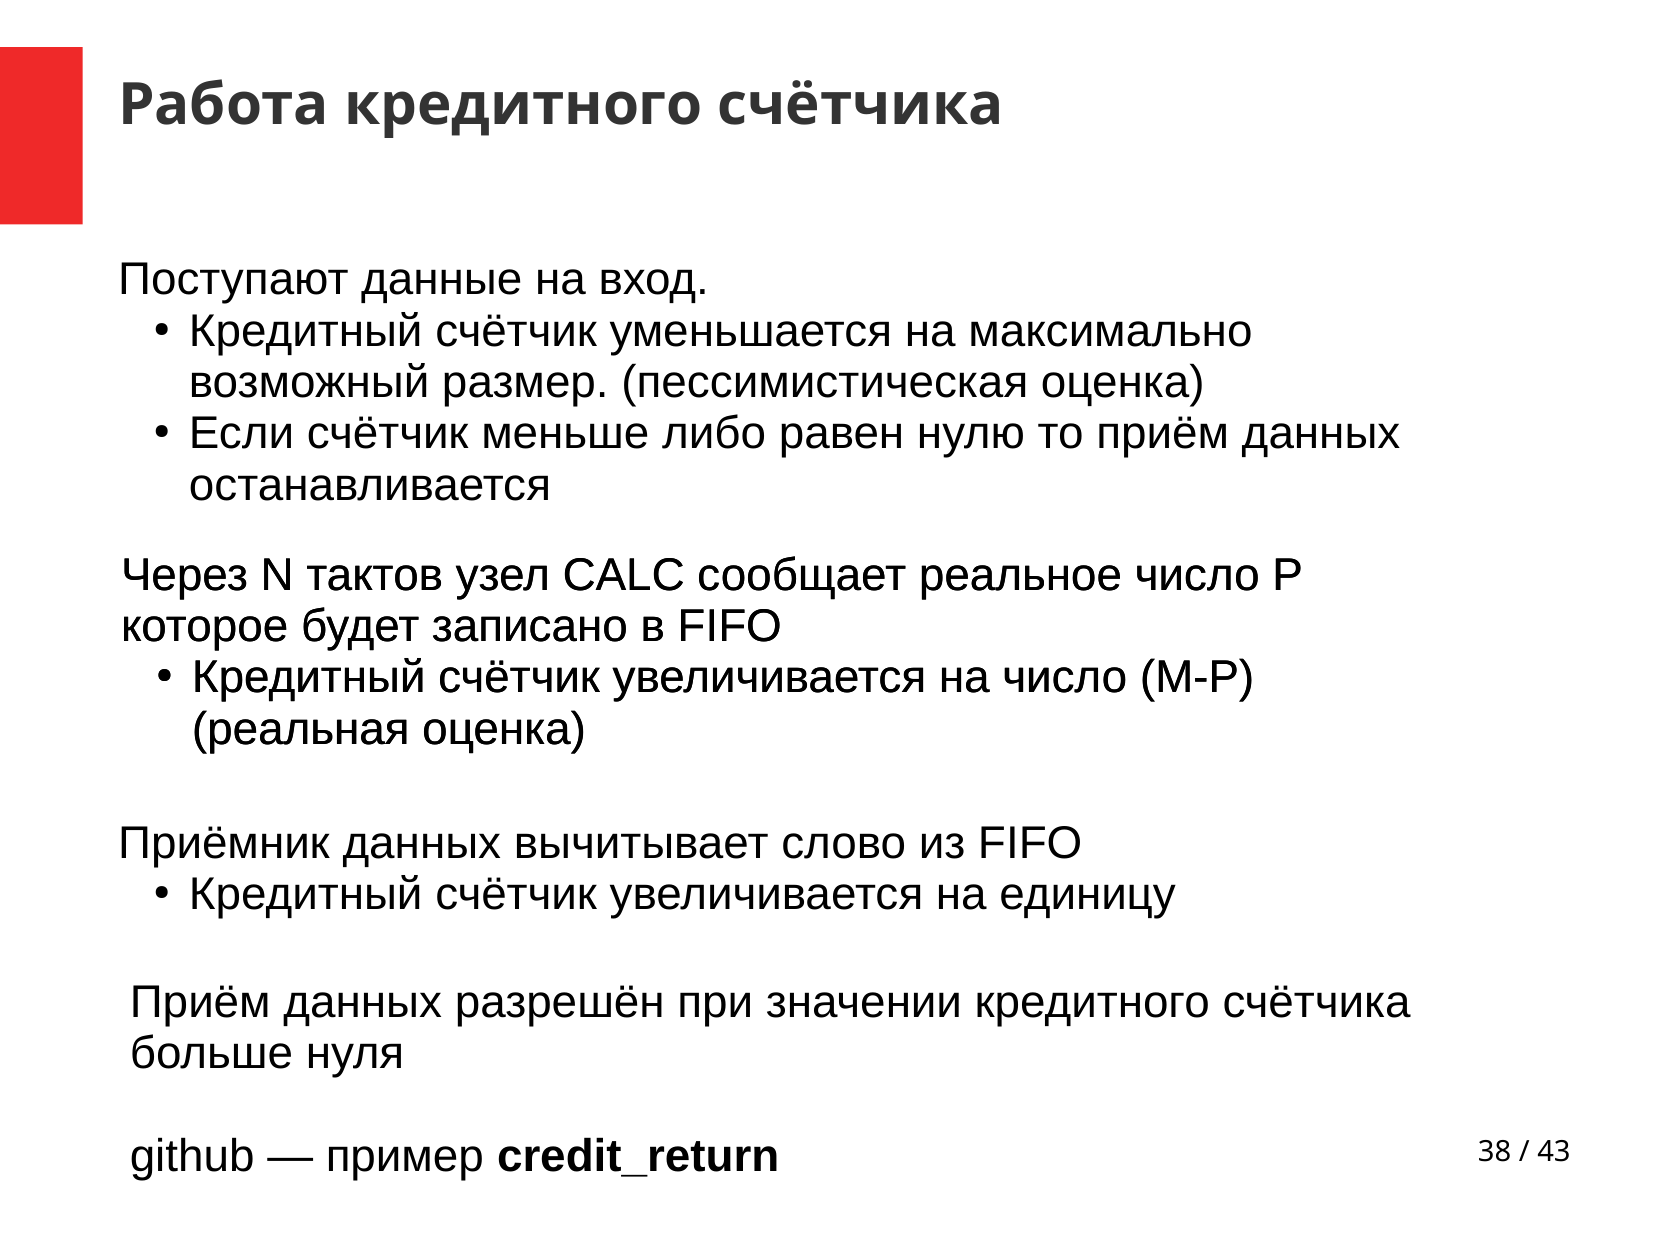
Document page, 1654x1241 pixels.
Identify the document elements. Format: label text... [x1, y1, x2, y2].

text_box Поступают данные на вход. Кредитный счётчик уменьшается на максимально возможный размер. (пессимистическая оценка) Если счётчик меньше либо равен нулю то приём данных останавливается [67, 246, 1477, 515]
title Работа кредитного счётчика [118, 49, 1571, 154]
text_box Приём данных разрешён при значении кредитного счётчика больше нуля github — пример credit_return [79, 968, 1489, 1187]
text_box Приёмник данных вычитывает слово из FIFO Кредитный счётчик увеличивается на единицу [67, 809, 1477, 1025]
text_box Через N тактов узел CALC сообщает реальное число P которое будет записано в FIFO Кредитный счётчик увеличивается на число (M-P) (реальная оценка) [70, 541, 1480, 760]
